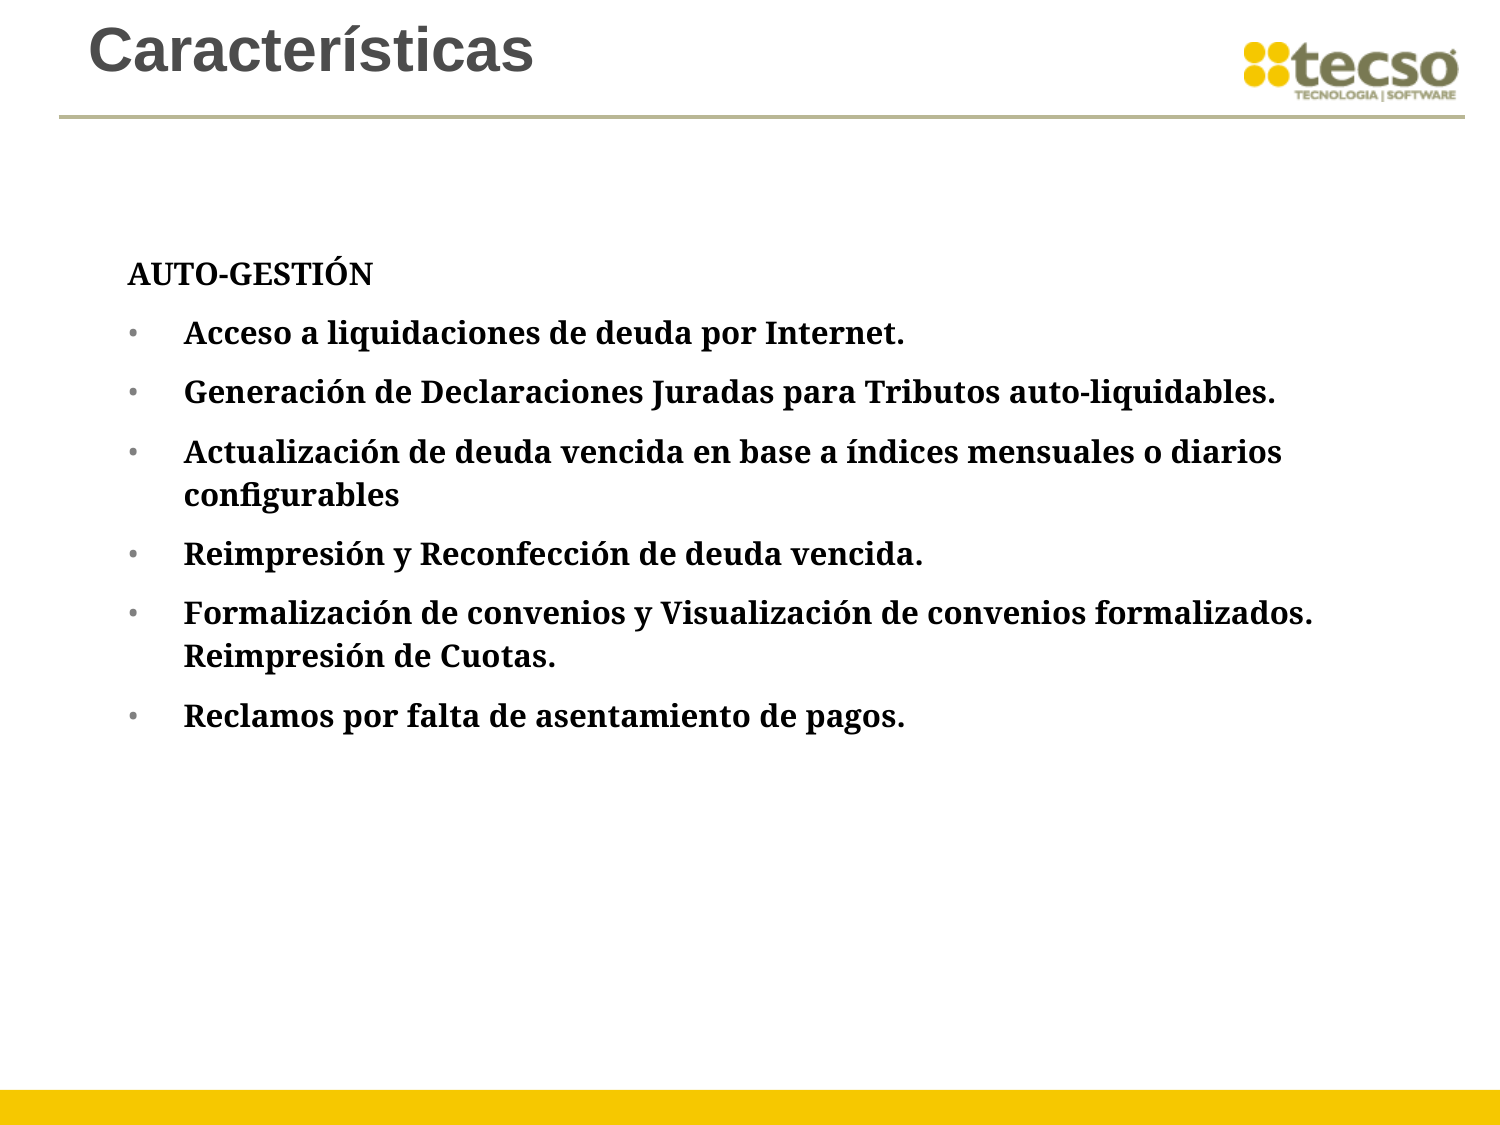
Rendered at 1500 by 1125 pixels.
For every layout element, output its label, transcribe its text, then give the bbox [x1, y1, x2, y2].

title Características [73, 6, 1238, 211]
list AUTO-GESTIÓN Acceso a liquidaciones de deuda por Internet. Generación de Declaraciones Juradas para Tributos auto-liquidables. Actualización de deuda vencida en base a índices mensuales o diarios configurables Reimpresión y Reconfección de deuda vencida. Formalización de convenios y Visualización de convenios formalizados. Reimpresión de Cuotas. Reclamos por falta de asentamiento de pagos. [112, 184, 1426, 1013]
picture [1244, 42, 1459, 102]
